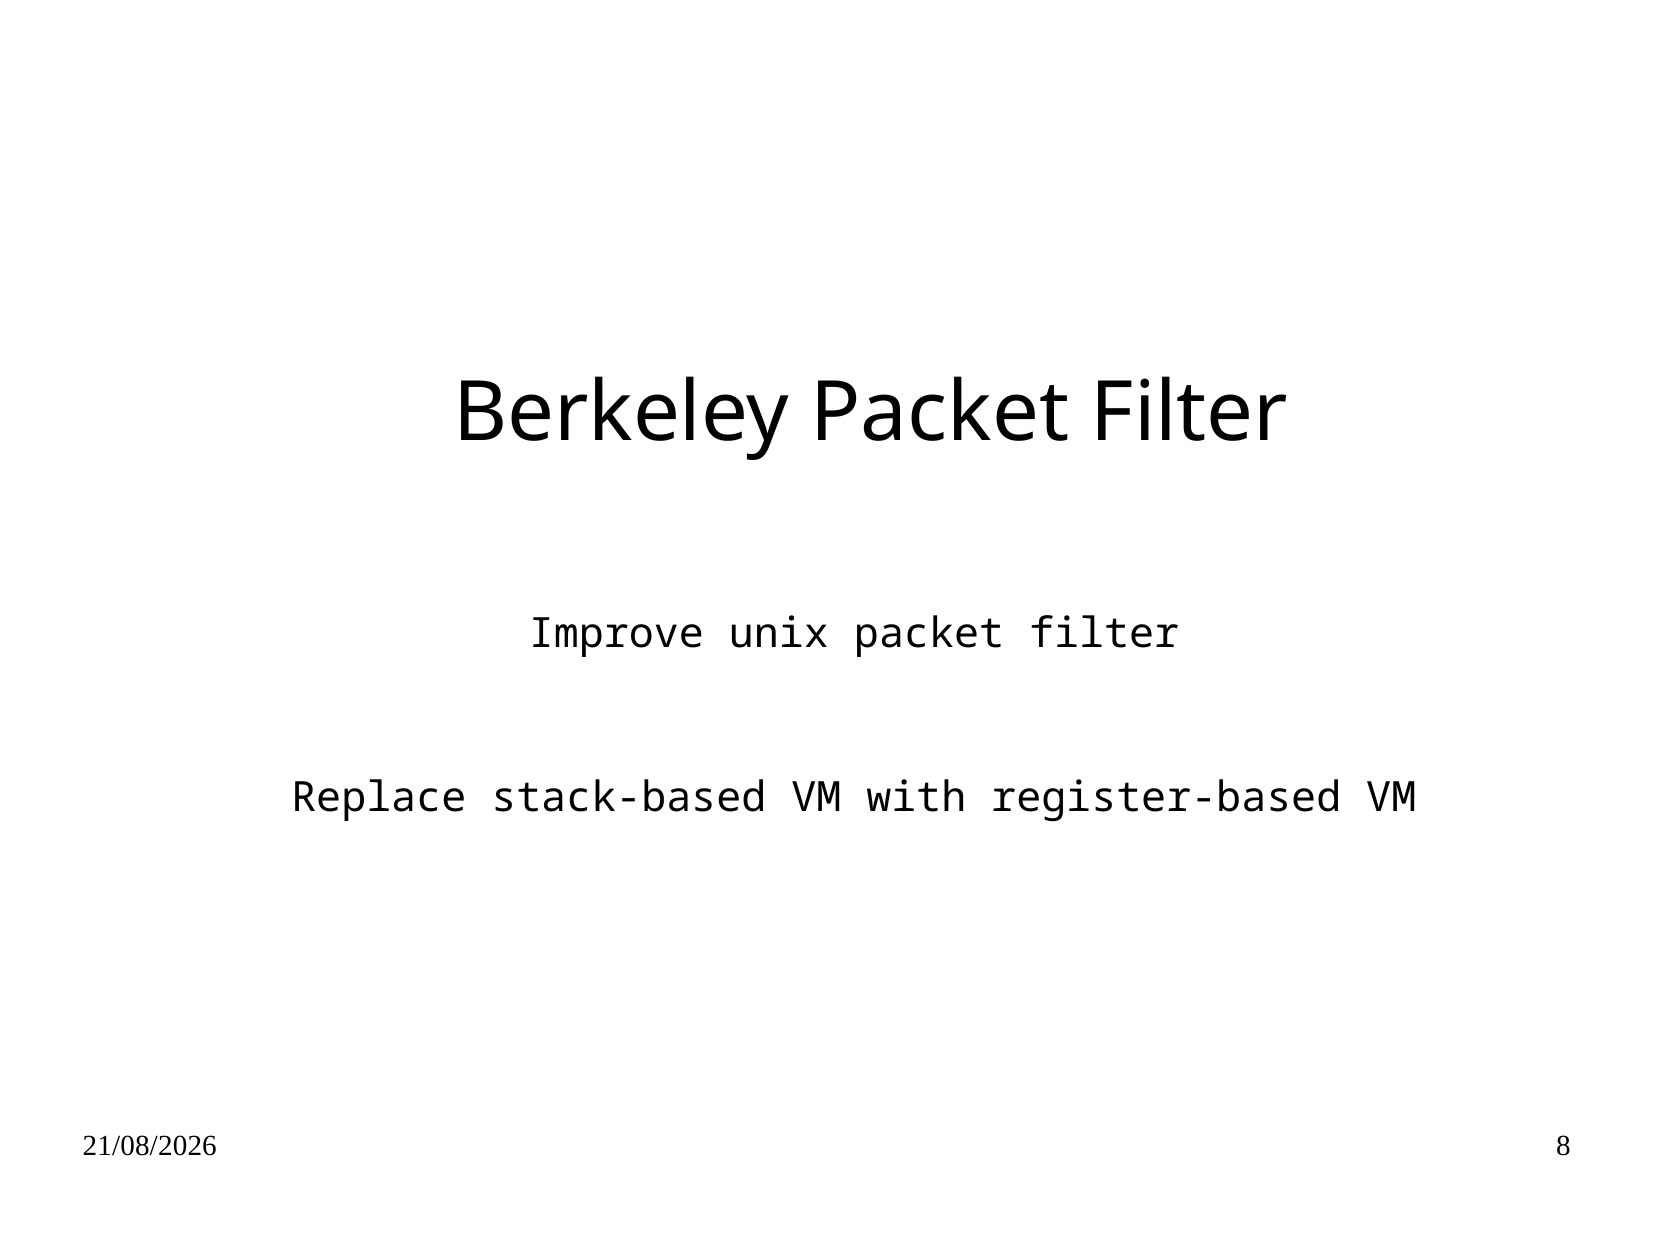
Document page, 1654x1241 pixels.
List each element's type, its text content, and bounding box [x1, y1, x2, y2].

subtitle Berkeley Packet Filter Improve unix packet filter Replace stack-based VM with register-based VM [210, 315, 1498, 1017]
